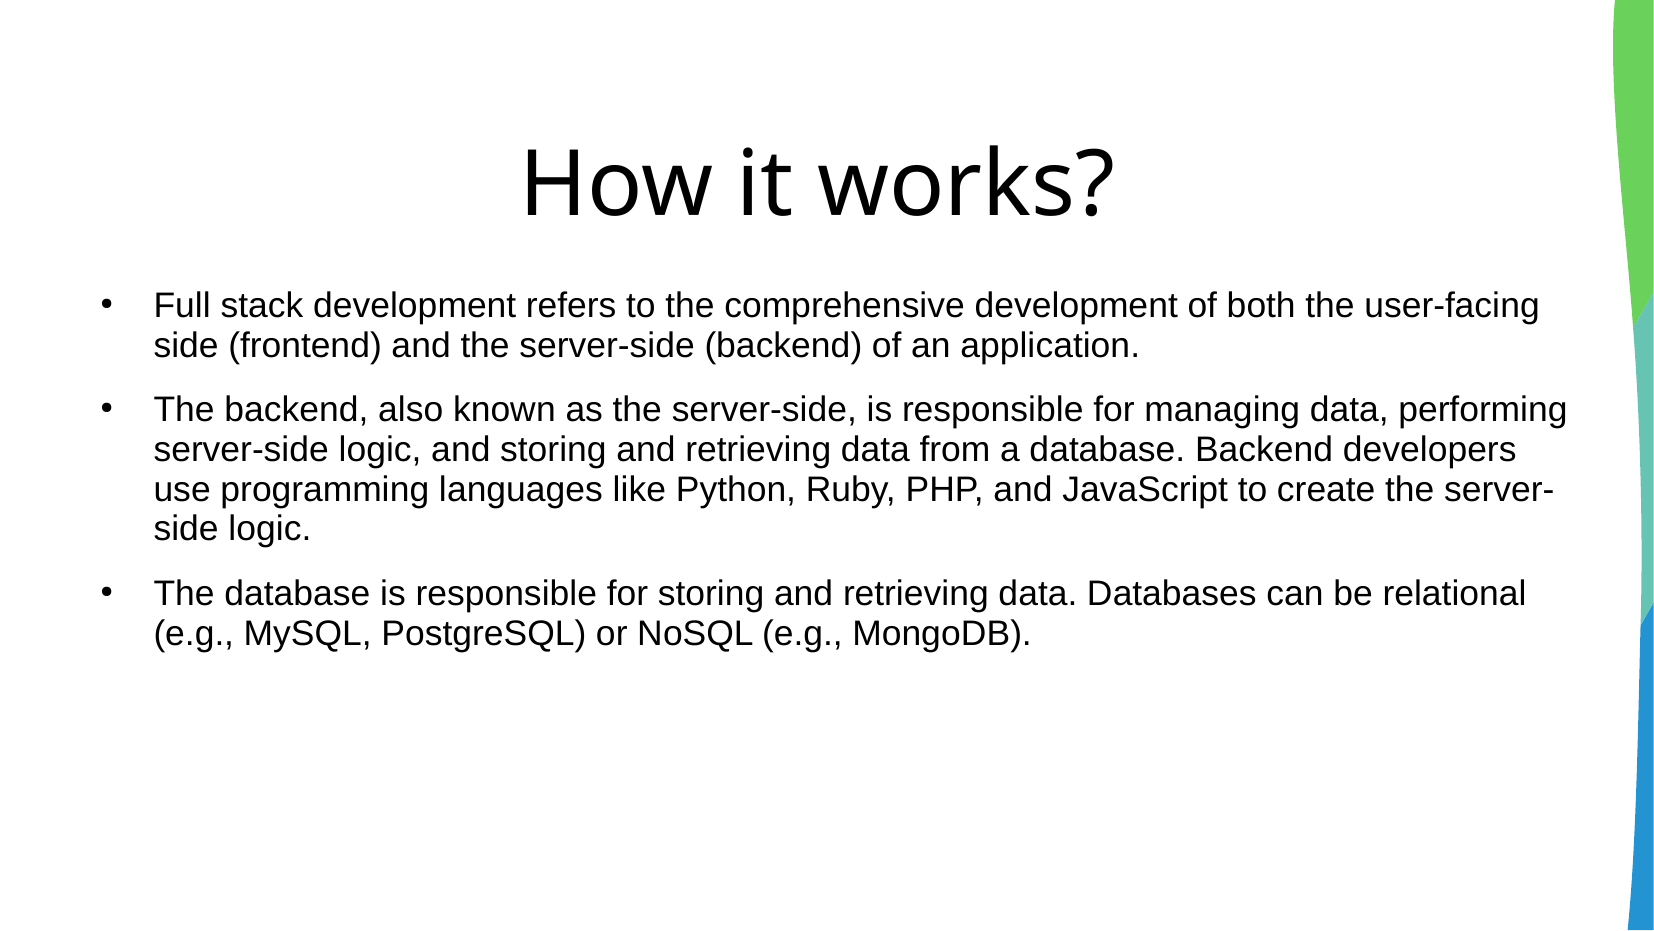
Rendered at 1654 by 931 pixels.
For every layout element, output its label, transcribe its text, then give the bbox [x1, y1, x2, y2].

title How it works? [105, 102, 1530, 258]
list Full stack development refers to the comprehensive development of both the user-facing side (frontend) and the server-side (backend) of an application. The backend, also known as the server-side, is responsible for managing data, performing server-side logic, and storing and retrieving data from a database. Backend developers use programming languages like Python, Ruby, PHP, and JavaScript to create the server-side logic. The database is responsible for storing and retrieving data. Databases can be relational (e.g., MySQL, PostgreSQL) or NoSQL (e.g., MongoDB). [82, 285, 1571, 757]
